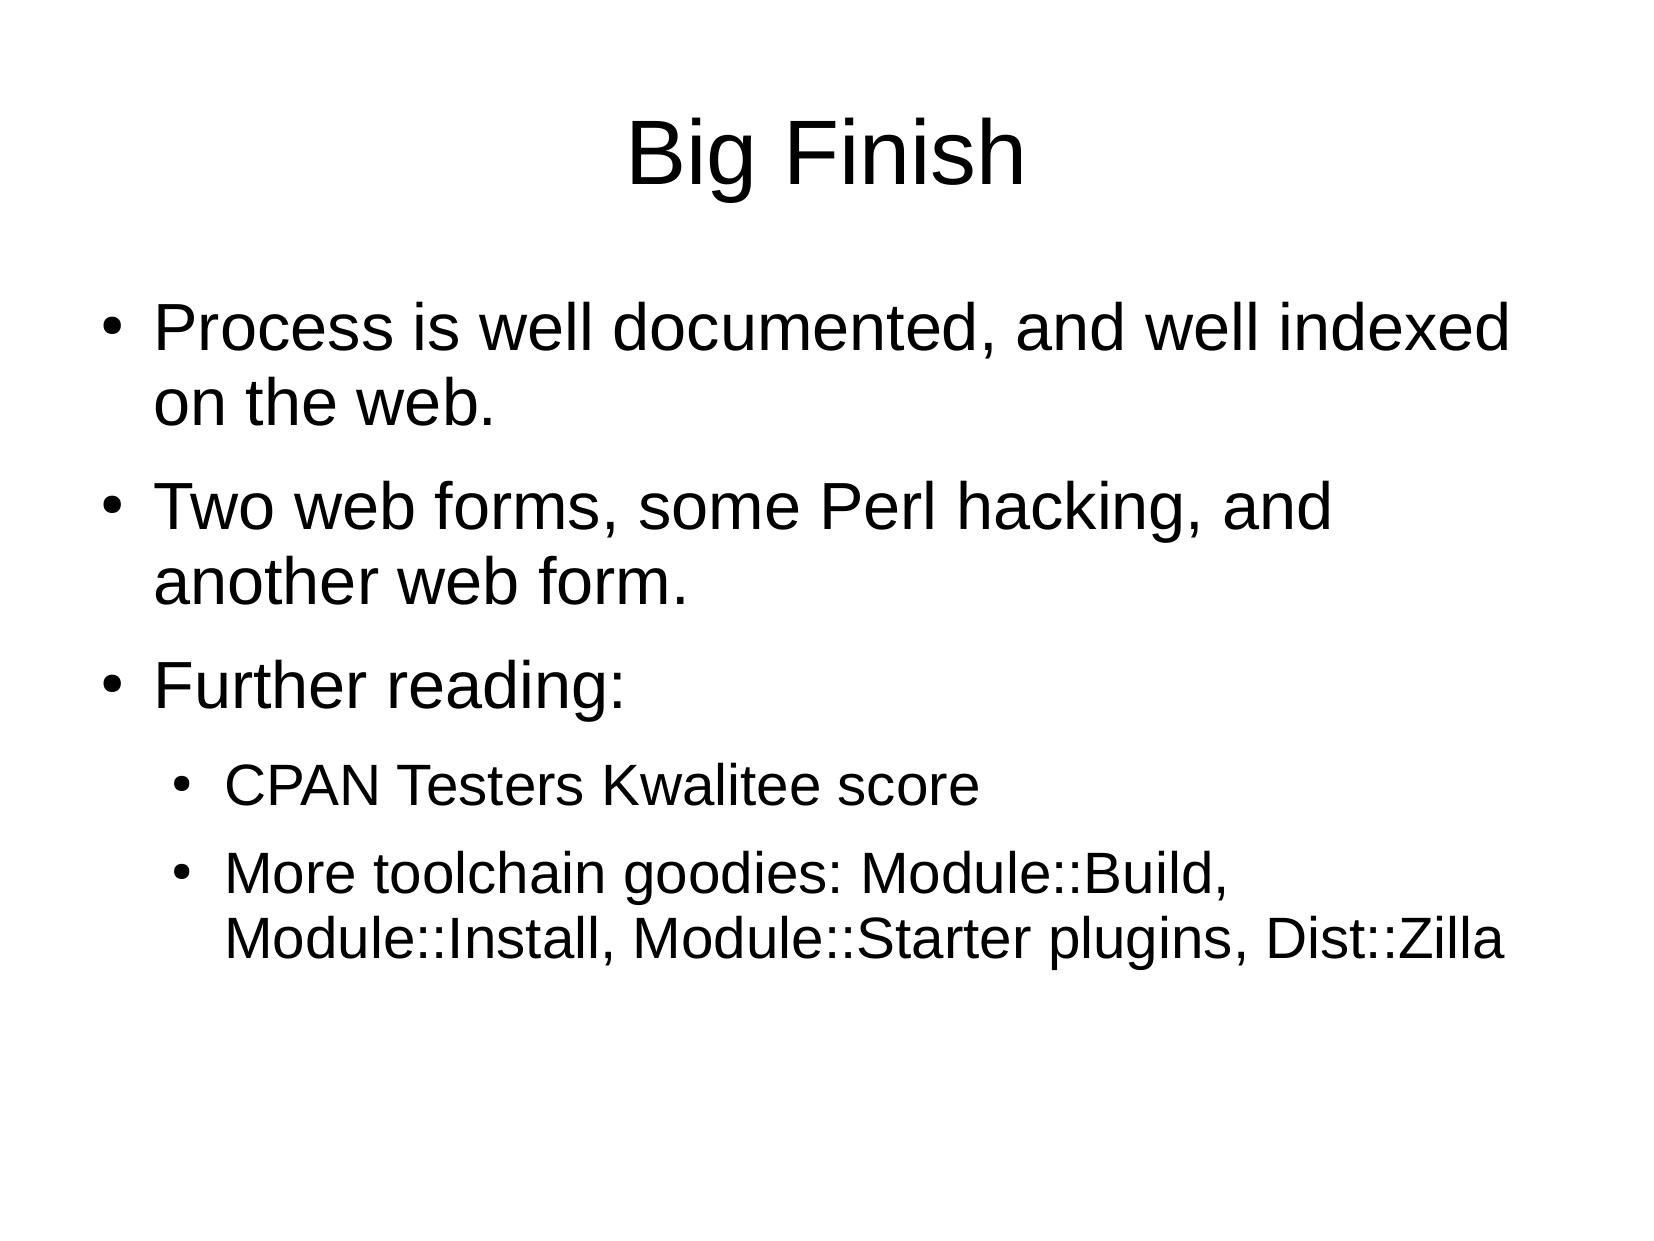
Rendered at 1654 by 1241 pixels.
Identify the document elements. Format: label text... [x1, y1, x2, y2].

list Process is well documented, and well indexed on the web. Two web forms, some Perl hacking, and another web form. Further reading: CPAN Testers Kwalitee score More toolchain goodies: Module::Build, Module::Install, Module::Starter plugins, Dist::Zilla [82, 290, 1571, 1109]
title Big Finish [82, 49, 1571, 257]
